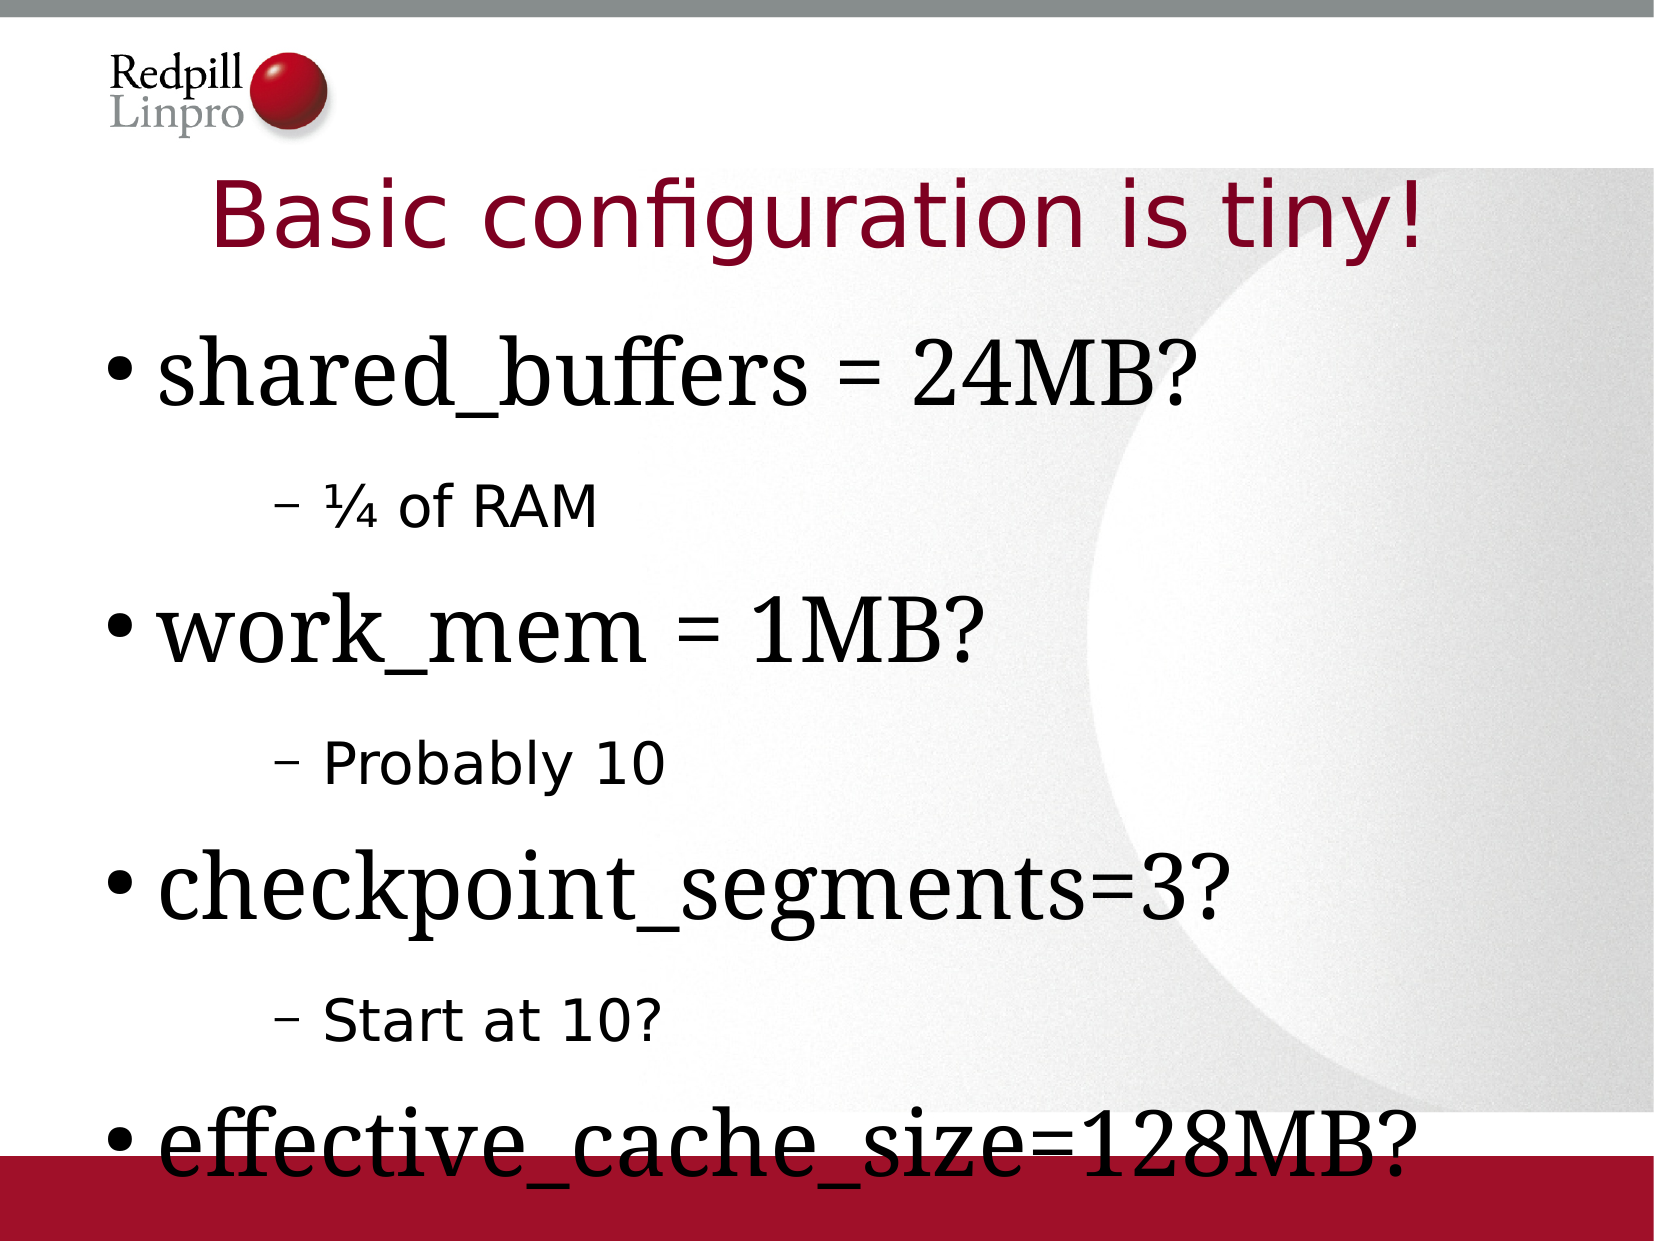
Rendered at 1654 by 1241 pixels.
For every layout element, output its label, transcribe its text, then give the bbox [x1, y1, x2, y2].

list shared_buffers = 24MB? ¼ of RAM work_mem = 1MB? Probably 10 checkpoint_segments=3? Start at 10? effective_cache_size=128MB? [85, 307, 1574, 1121]
picture [0, 0, 1654, 1241]
title Basic configuration is tiny! [76, 147, 1565, 285]
